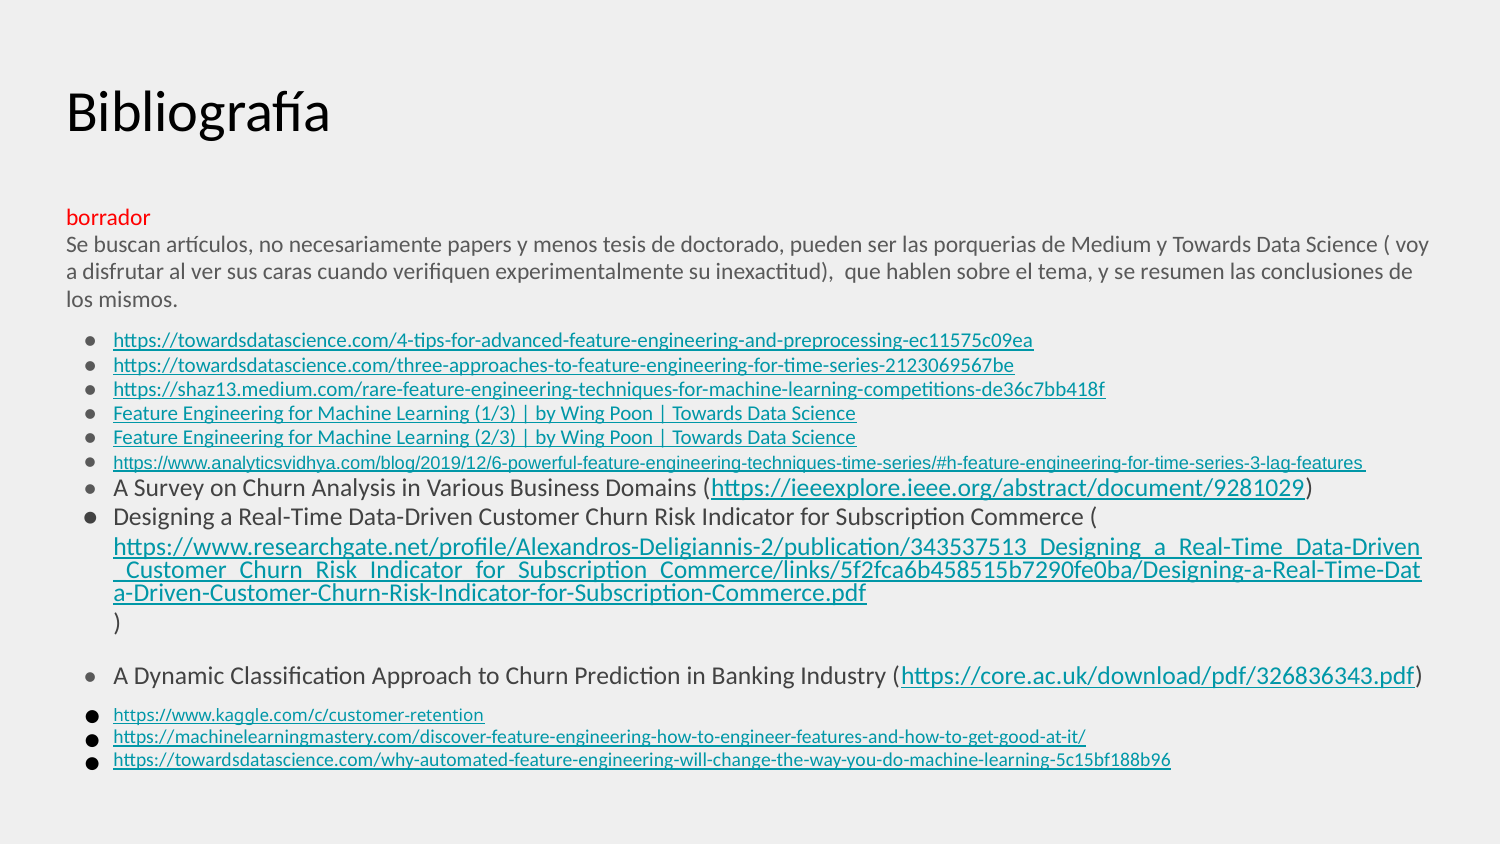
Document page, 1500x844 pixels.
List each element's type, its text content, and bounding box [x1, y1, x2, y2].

title Bibliografía [51, 72, 1449, 167]
list borrador Se buscan artículos, no necesariamente papers y menos tesis de doctorado, pueden ser las porquerias de Medium y Towards Data Science ( voy a disfrutar al ver sus caras cuando verifiquen experimentalmente su inexactitud), que hablen sobre el tema, y se resumen las conclusiones de los mismos. https://towardsdatascience.com/4-tips-for-advanced-feature-engineering-and-preprocessing-ec11575c09ea https://towardsdatascience.com/three-approaches-to-feature-engineering-for-time-series-2123069567be https://shaz13.medium.com/rare-feature-engineering-techniques-for-machine-learning-competitions-de36c7bb418f Feature Engineering for Machine Learning (1/3) | by Wing Poon | Towards Data Science Feature Engineering for Machine Learning (2/3) | by Wing Poon | Towards Data Science https://www.analyticsvidhya.com/blog/2019/12/6-powerful-feature-engineering-techniques-time-series/#h-feature-engineering-for-time-series-3-lag-features A Survey on Churn Analysis in Various Business Domains (https://ieeexplore.ieee.org/abstract/document/9281029) Designing a Real-Time Data-Driven Customer Churn Risk Indicator for Subscription Commerce (https://www.researchgate.net/profile/Alexandros-Deligiannis-2/publication/343537513_Designing_a_Real-Time_Data-Driven_Customer_Churn_Risk_Indicator_for_Subscription_Commerce/links/5f2fca6b458515b7290fe0ba/Designing-a-Real-Time-Data-Driven-Customer-Churn-Risk-Indicator-for-Subscription-Commerce.pdf) A Dynamic Classification Approach to Churn Prediction in Banking Industry (https://core.ac.uk/download/pdf/326836343.pdf) https://www.kaggle.com/c/customer-retention https://machinelearningmastery.com/discover-feature-engineering-how-to-engineer-features-and-how-to-get-good-at-it/ https://towardsdatascience.com/why-automated-feature-engineering-will-change-the-way-you-do-machine-learning-5c15bf188b96 [51, 189, 1449, 750]
